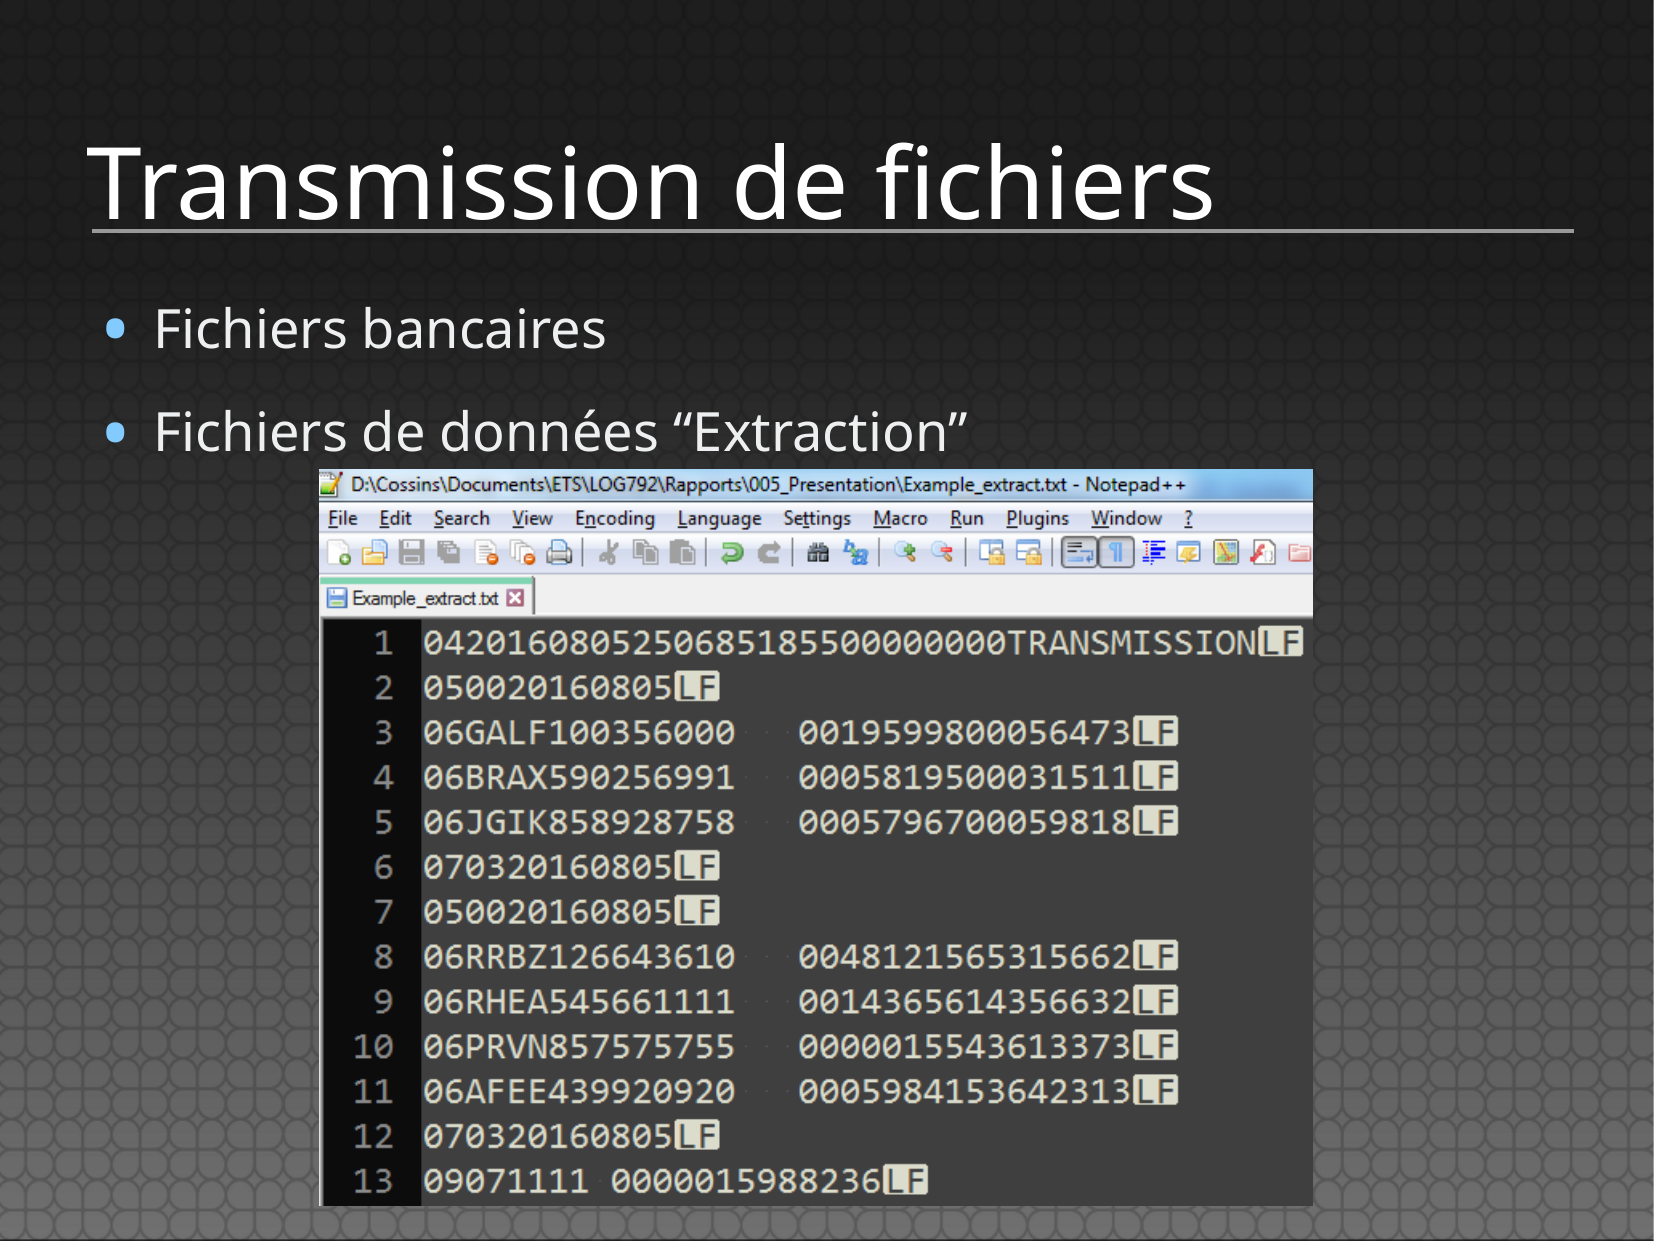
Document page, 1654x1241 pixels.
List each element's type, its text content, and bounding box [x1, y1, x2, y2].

picture [0, 0, 1654, 1241]
list Fichiers bancaires Fichiers de données “Extraction” [82, 290, 1571, 531]
title Transmission de fichiers [86, 112, 1576, 249]
